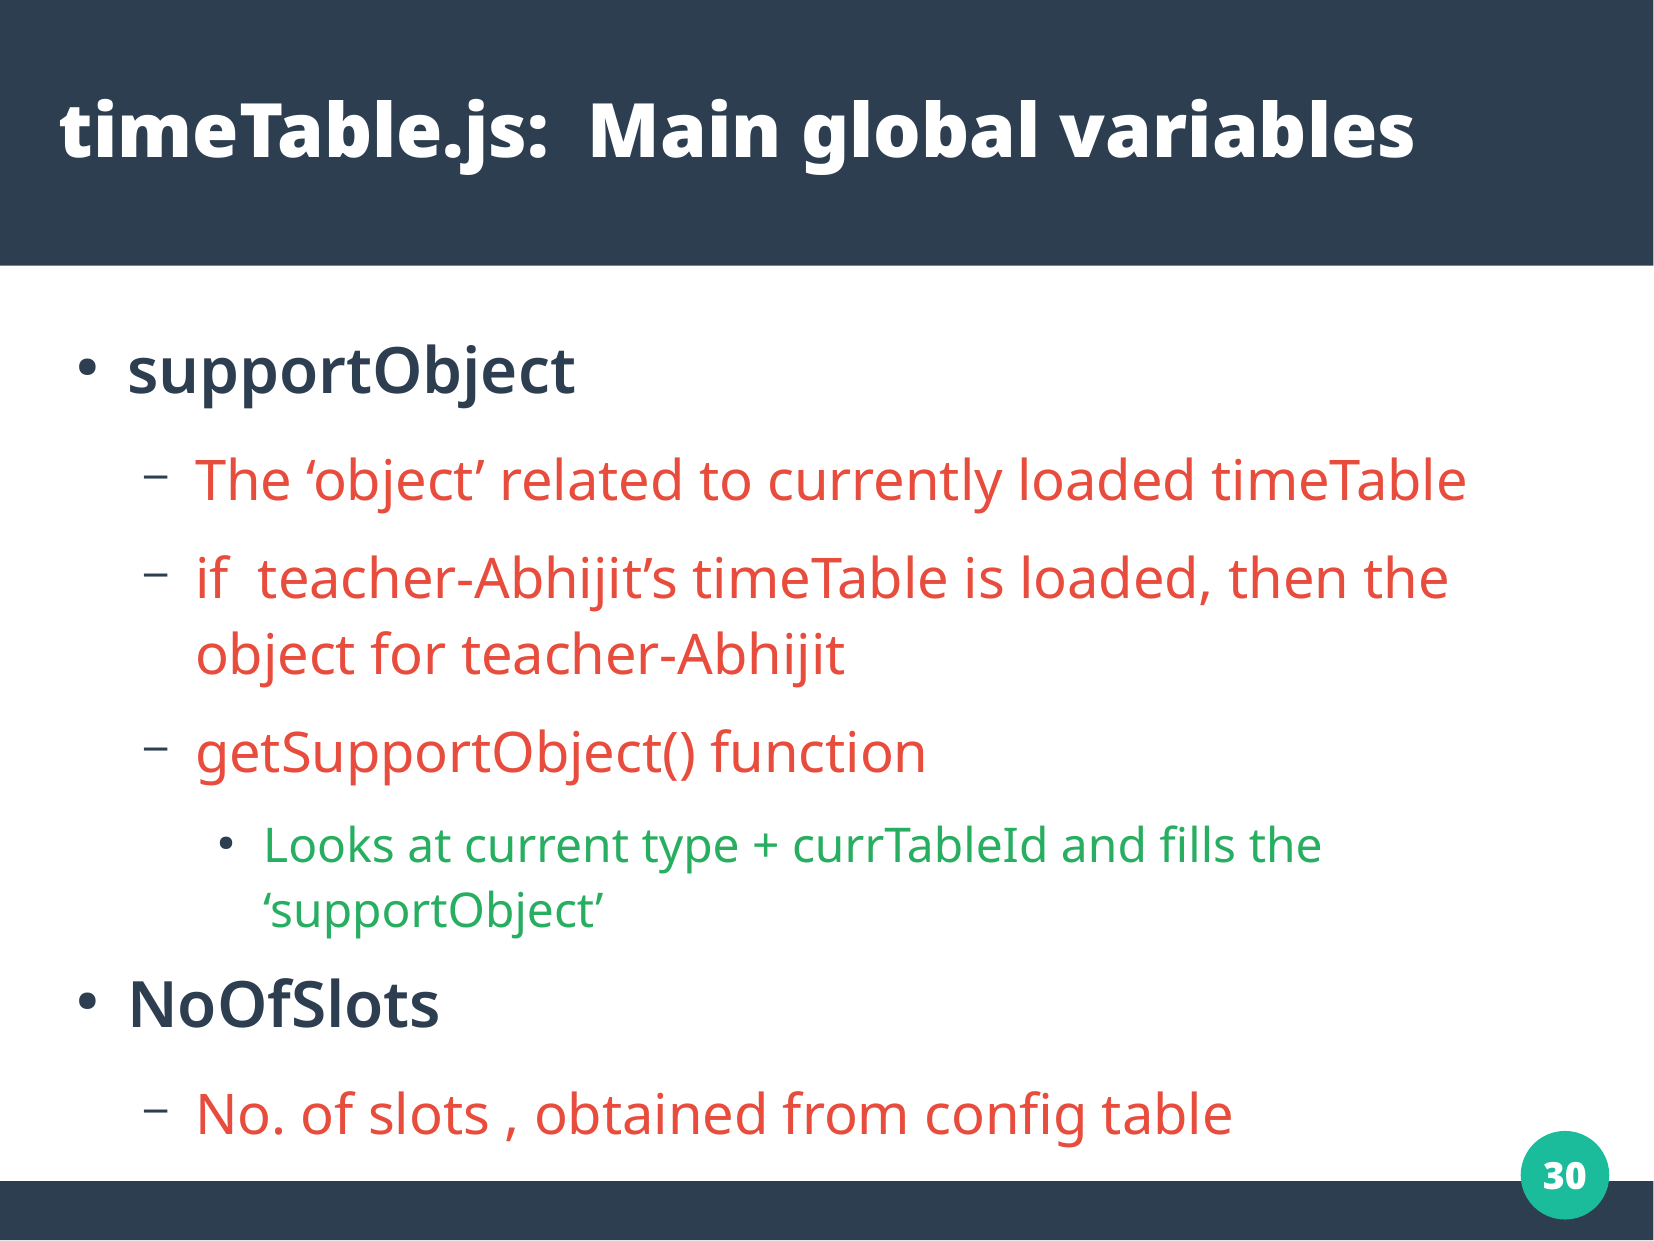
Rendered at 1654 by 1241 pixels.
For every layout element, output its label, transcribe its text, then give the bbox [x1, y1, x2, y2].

list supportObject The ‘object’ related to currently loaded timeTable if teacher-Abhijit’s timeTable is loaded, then the object for teacher-Abhijit getSupportObject() function Looks at current type + currTableId and fills the ‘supportObject’ NoOfSlots No. of slots , obtained from config table [59, 324, 1595, 1152]
title timeTable.js: Main global variables [59, 49, 1595, 207]
